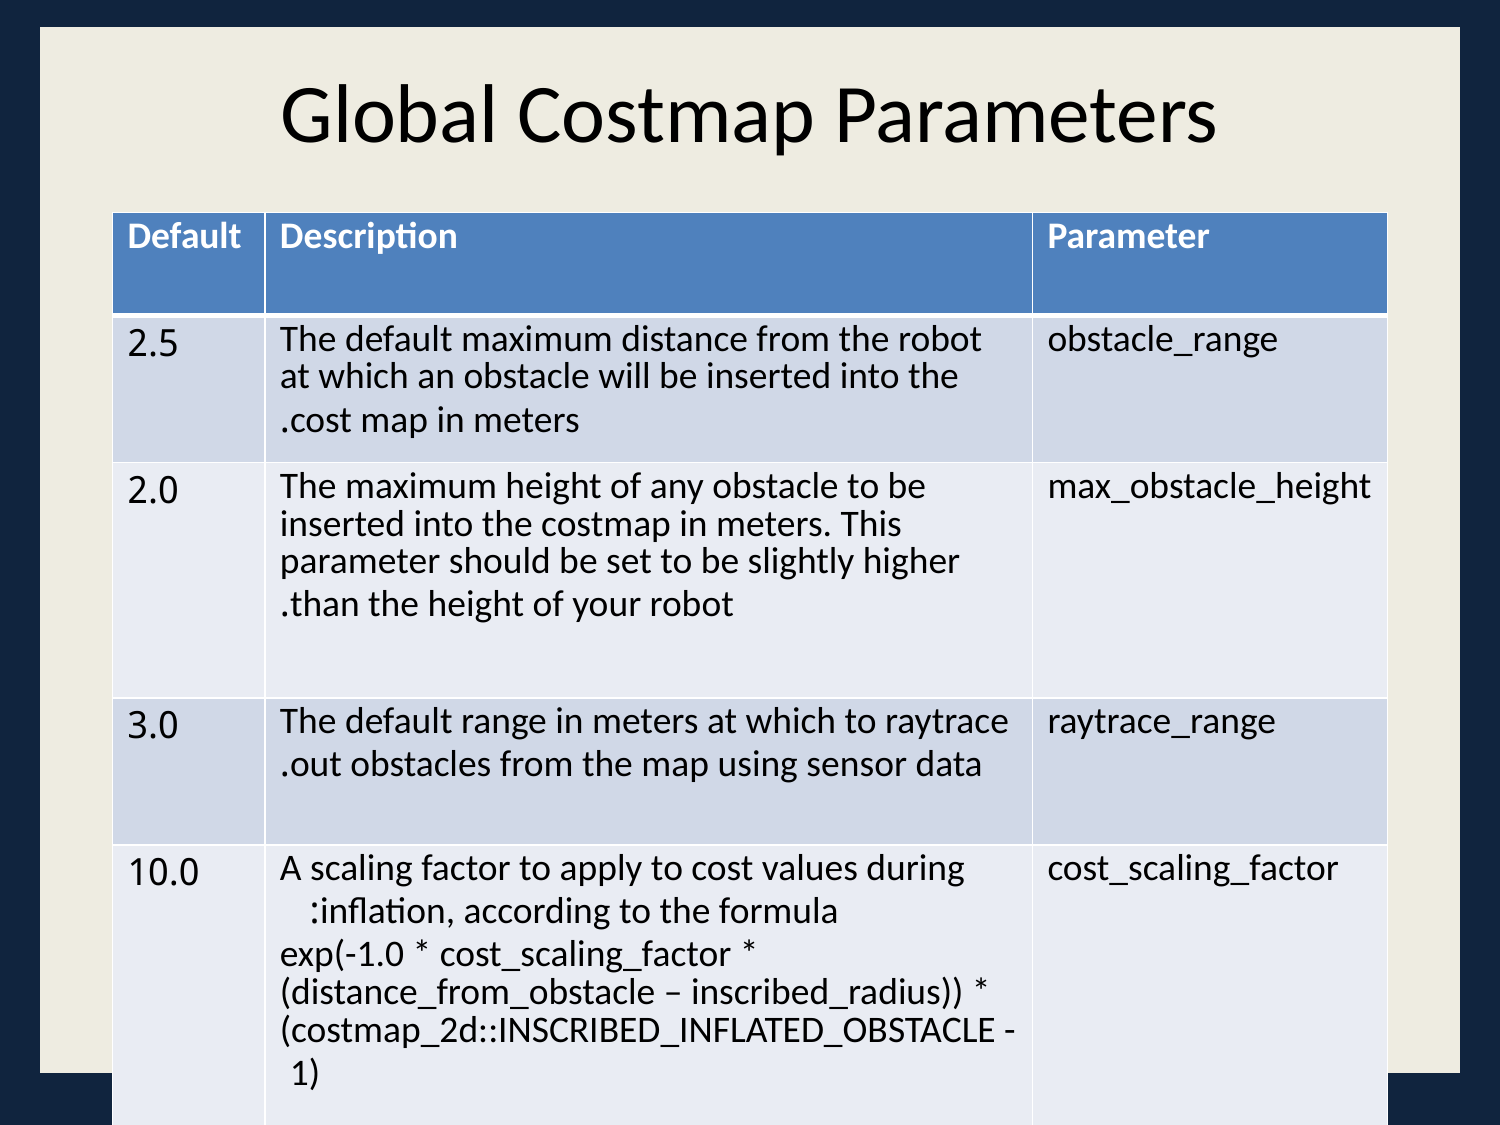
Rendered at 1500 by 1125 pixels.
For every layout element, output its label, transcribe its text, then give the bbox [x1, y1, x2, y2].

title Global Costmap Parameters [37, 31, 1463, 188]
table_cell raytrace_range [1033, 699, 1387, 844]
table_header Parameter [1033, 213, 1387, 313]
table_cell 2.5 [113, 318, 264, 462]
table_cell obstacle_range [1033, 318, 1387, 462]
table_header Default [113, 213, 264, 313]
table_cell 2.0 [113, 463, 264, 697]
table_cell The default range in meters at which to raytrace out obstacles from the map using sensor data. [266, 699, 1032, 844]
table_cell 10.0 [113, 846, 264, 1125]
table_cell 3.0 [113, 699, 264, 844]
table_cell The maximum height of any obstacle to be inserted into the costmap in meters. This parameter should be set to be slightly higher than the height of your robot. [266, 463, 1032, 697]
table_cell A scaling factor to apply to cost values during inflation, according to the formula: exp(-1.0 * cost_scaling_factor * (distance_from_obstacle – inscribed_radius)) * (costmap_2d::INSCRIBED_INFLATED_OBSTACLE - 1) [266, 846, 1032, 1125]
table_cell max_obstacle_height [1033, 463, 1387, 697]
table_cell The default maximum distance from the robot at which an obstacle will be inserted into the cost map in meters. [266, 318, 1032, 462]
table_header Description [266, 213, 1032, 313]
table_cell cost_scaling_factor [1033, 846, 1387, 1125]
